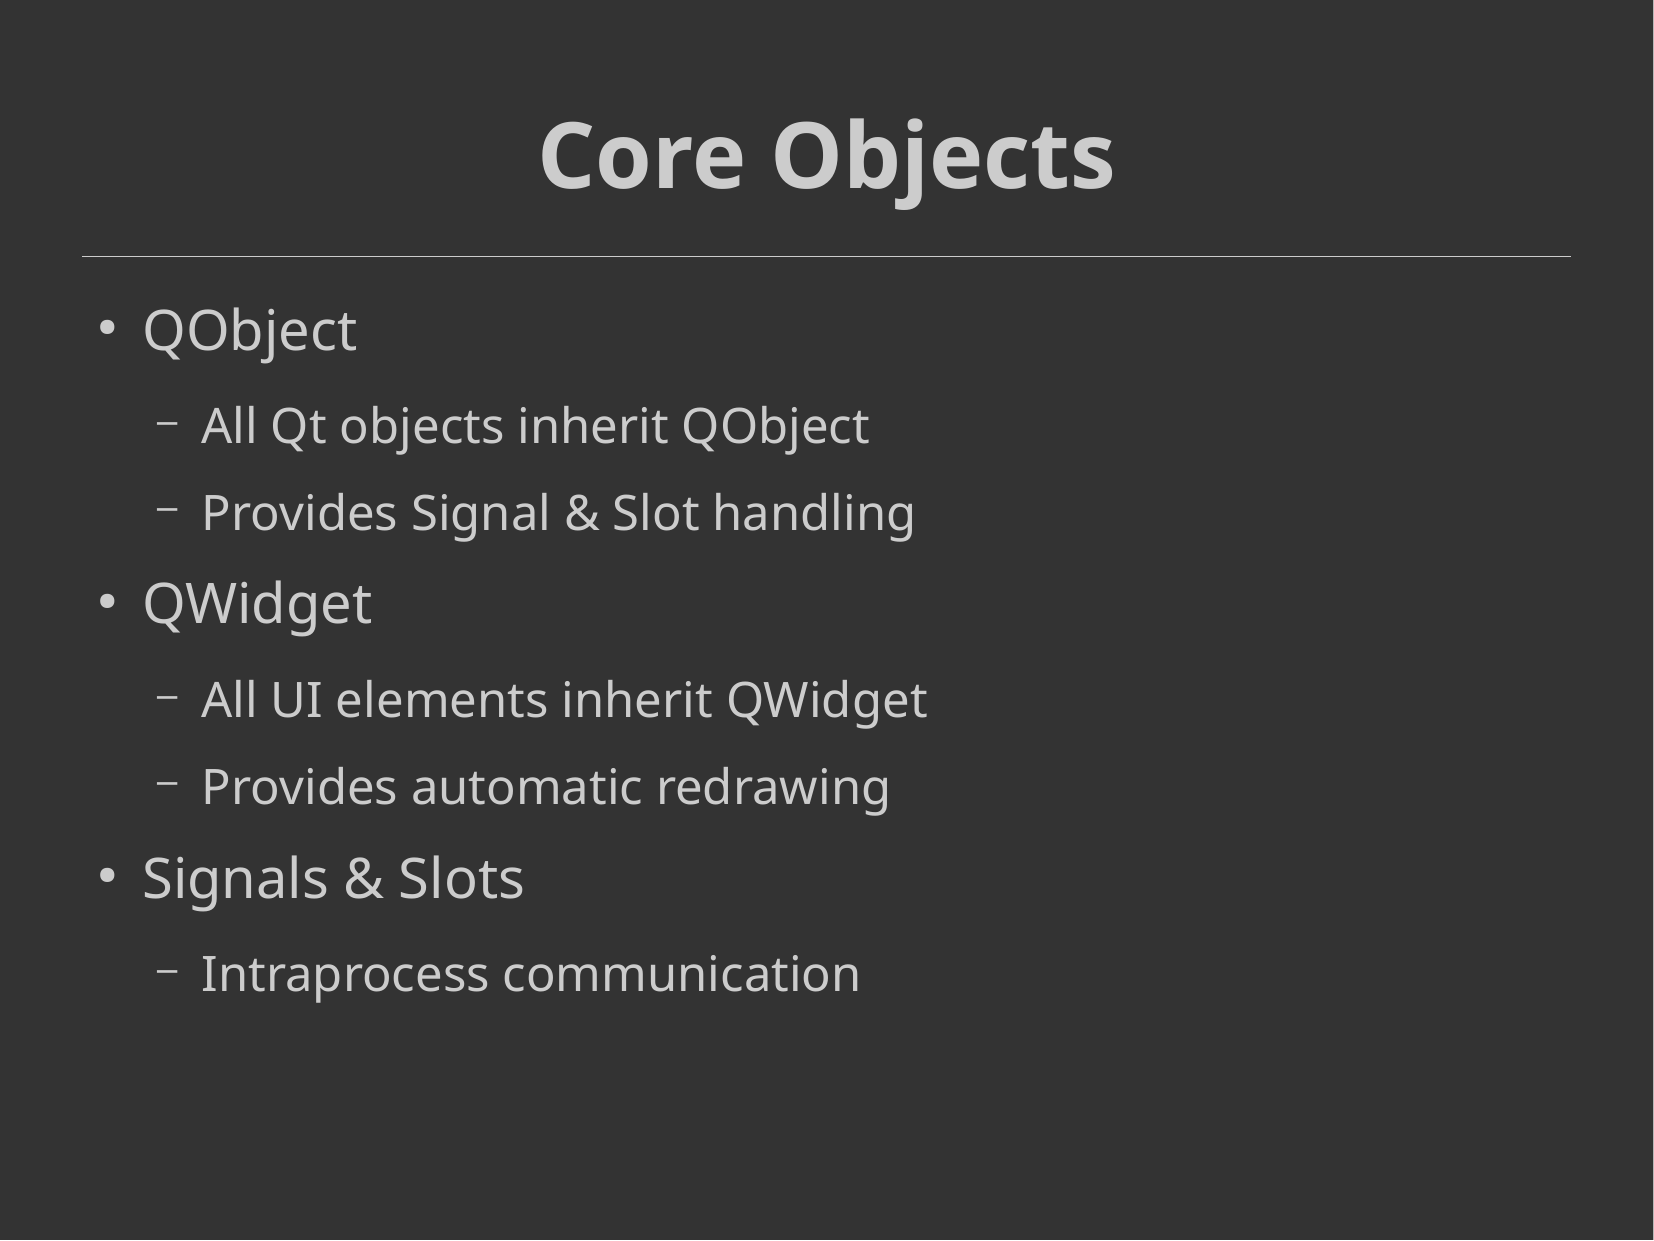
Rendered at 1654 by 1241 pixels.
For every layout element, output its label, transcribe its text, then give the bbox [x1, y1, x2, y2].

title Core Objects [82, 49, 1571, 257]
list QObject All Qt objects inherit QObject Provides Signal & Slot handling QWidget All UI elements inherit QWidget Provides automatic redrawing Signals & Slots Intraprocess communication [82, 290, 1571, 1010]
